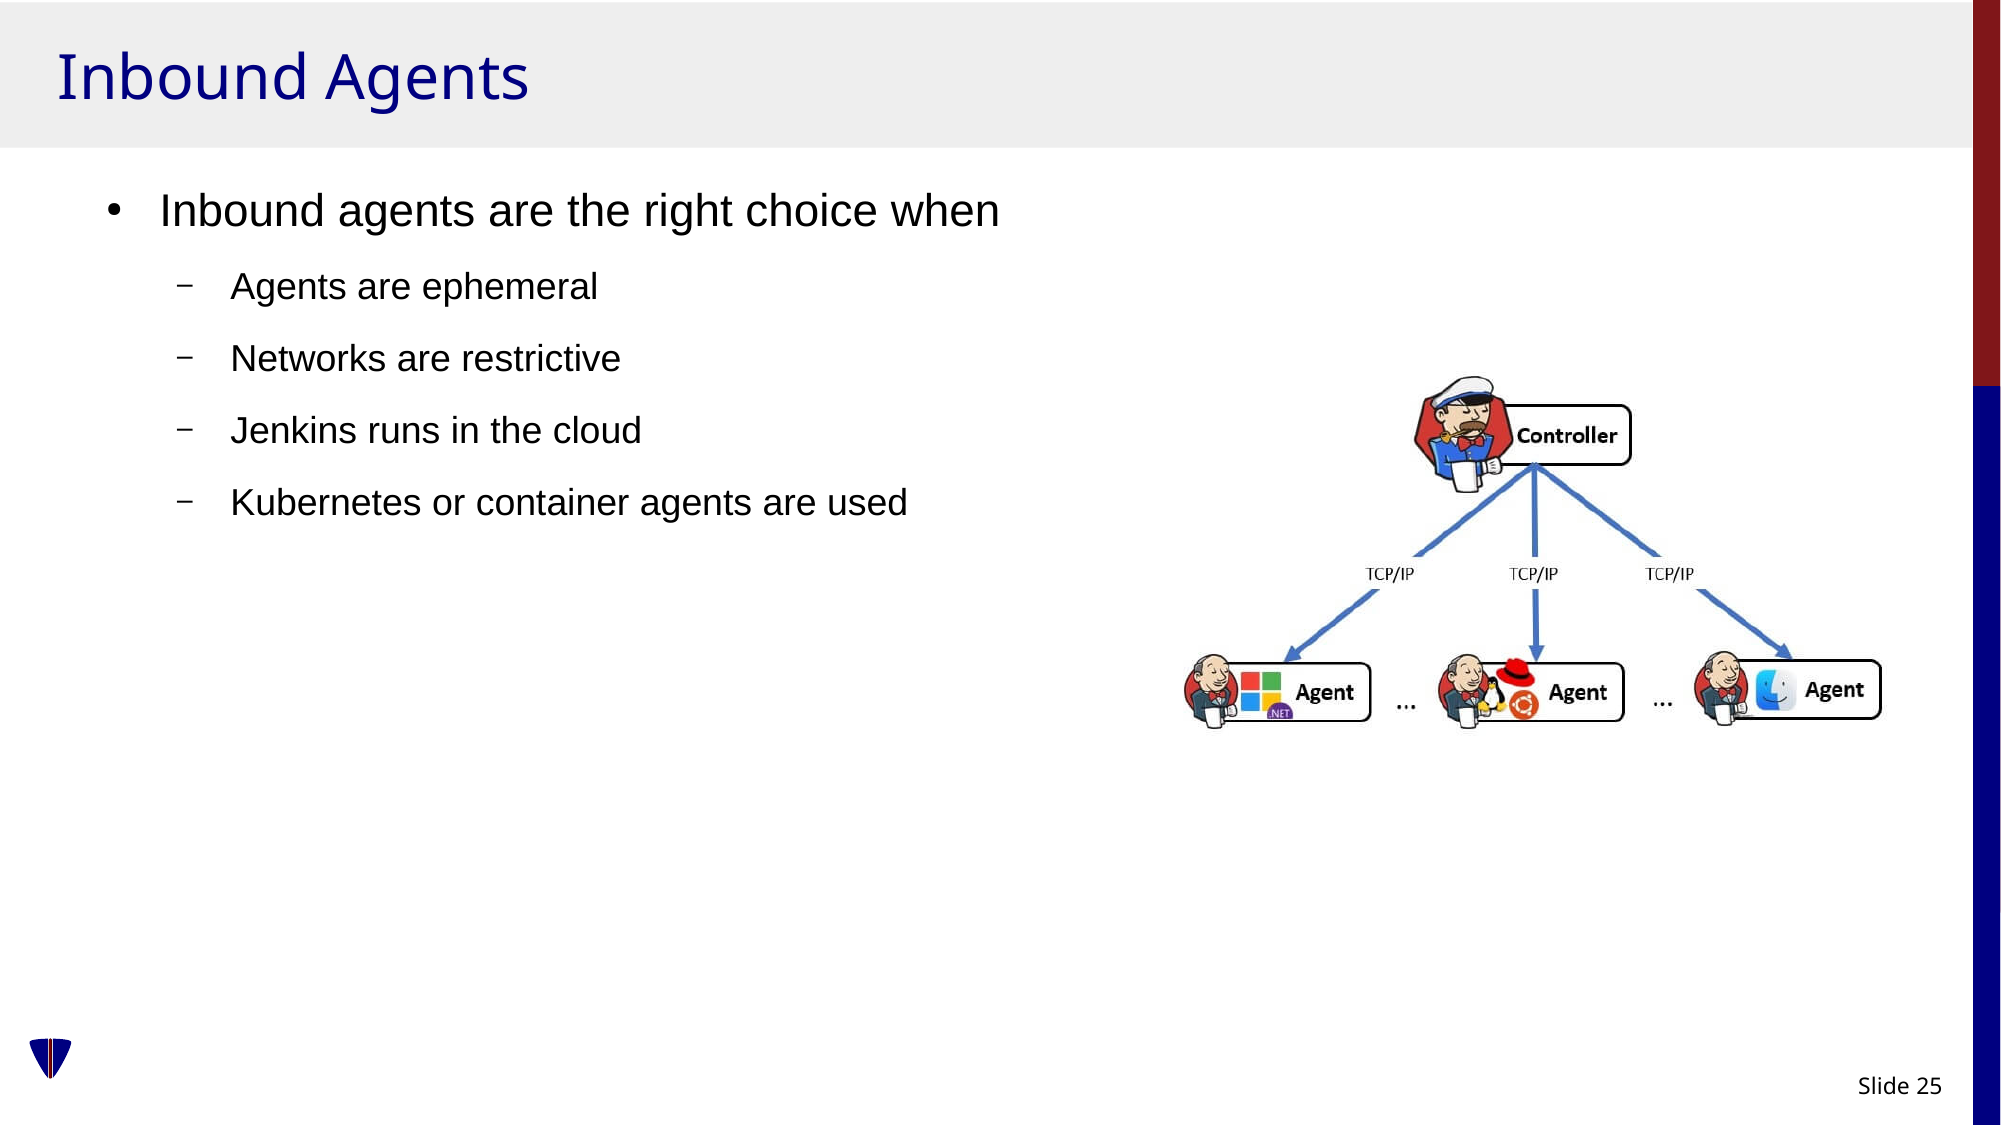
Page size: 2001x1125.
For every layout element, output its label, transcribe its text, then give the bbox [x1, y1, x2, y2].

title Inbound Agents [0, 2, 1973, 148]
list Inbound agents are the right choice when Agents are ephemeral Networks are restrictive Jenkins runs in the cloud Kubernetes or container agents are used [88, 177, 1123, 1034]
picture [1122, 340, 1941, 798]
